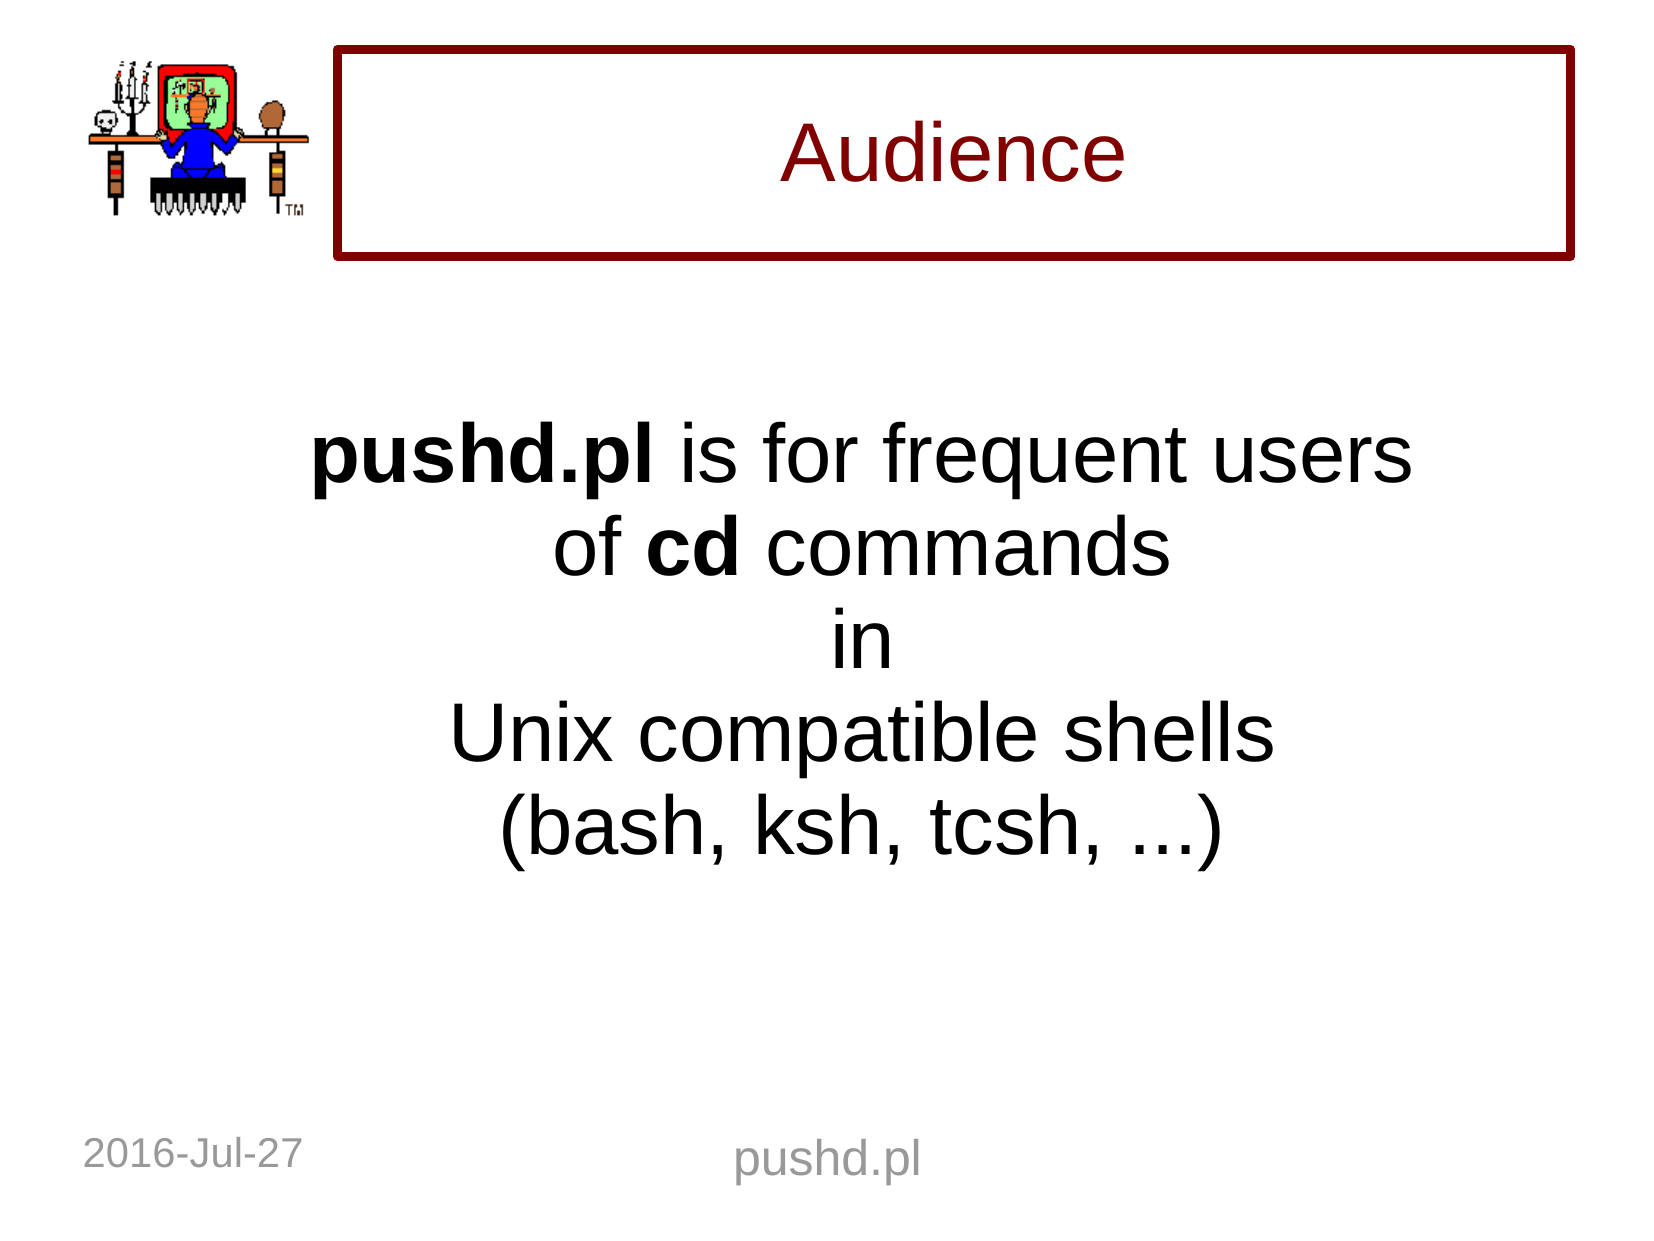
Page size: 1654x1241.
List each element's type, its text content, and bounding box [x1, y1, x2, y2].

text_box pushd.pl is for frequent users of cd commands in Unix compatible shells (bash, ksh, tcsh, ...) [187, 399, 1538, 880]
picture [86, 60, 312, 225]
title Audience [337, 49, 1571, 257]
